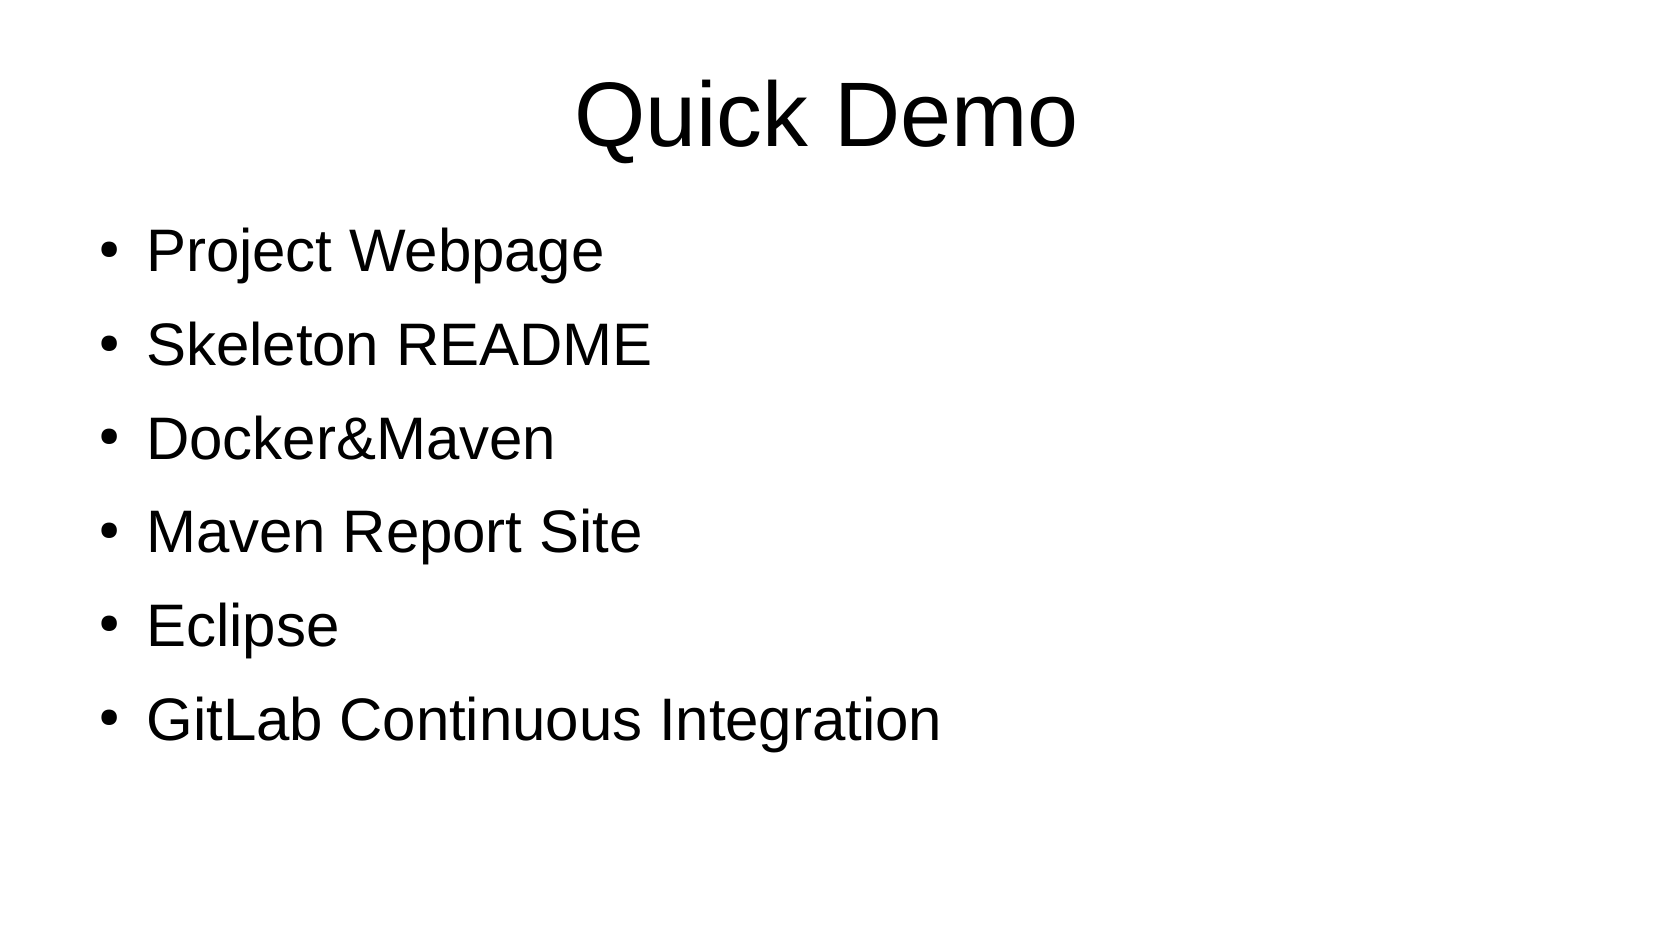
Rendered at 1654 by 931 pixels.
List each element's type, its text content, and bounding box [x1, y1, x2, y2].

list Project Webpage Skeleton README Docker&Maven Maven Report Site Eclipse GitLab Continuous Integration [82, 217, 1571, 758]
title Quick Demo [82, 37, 1571, 193]
